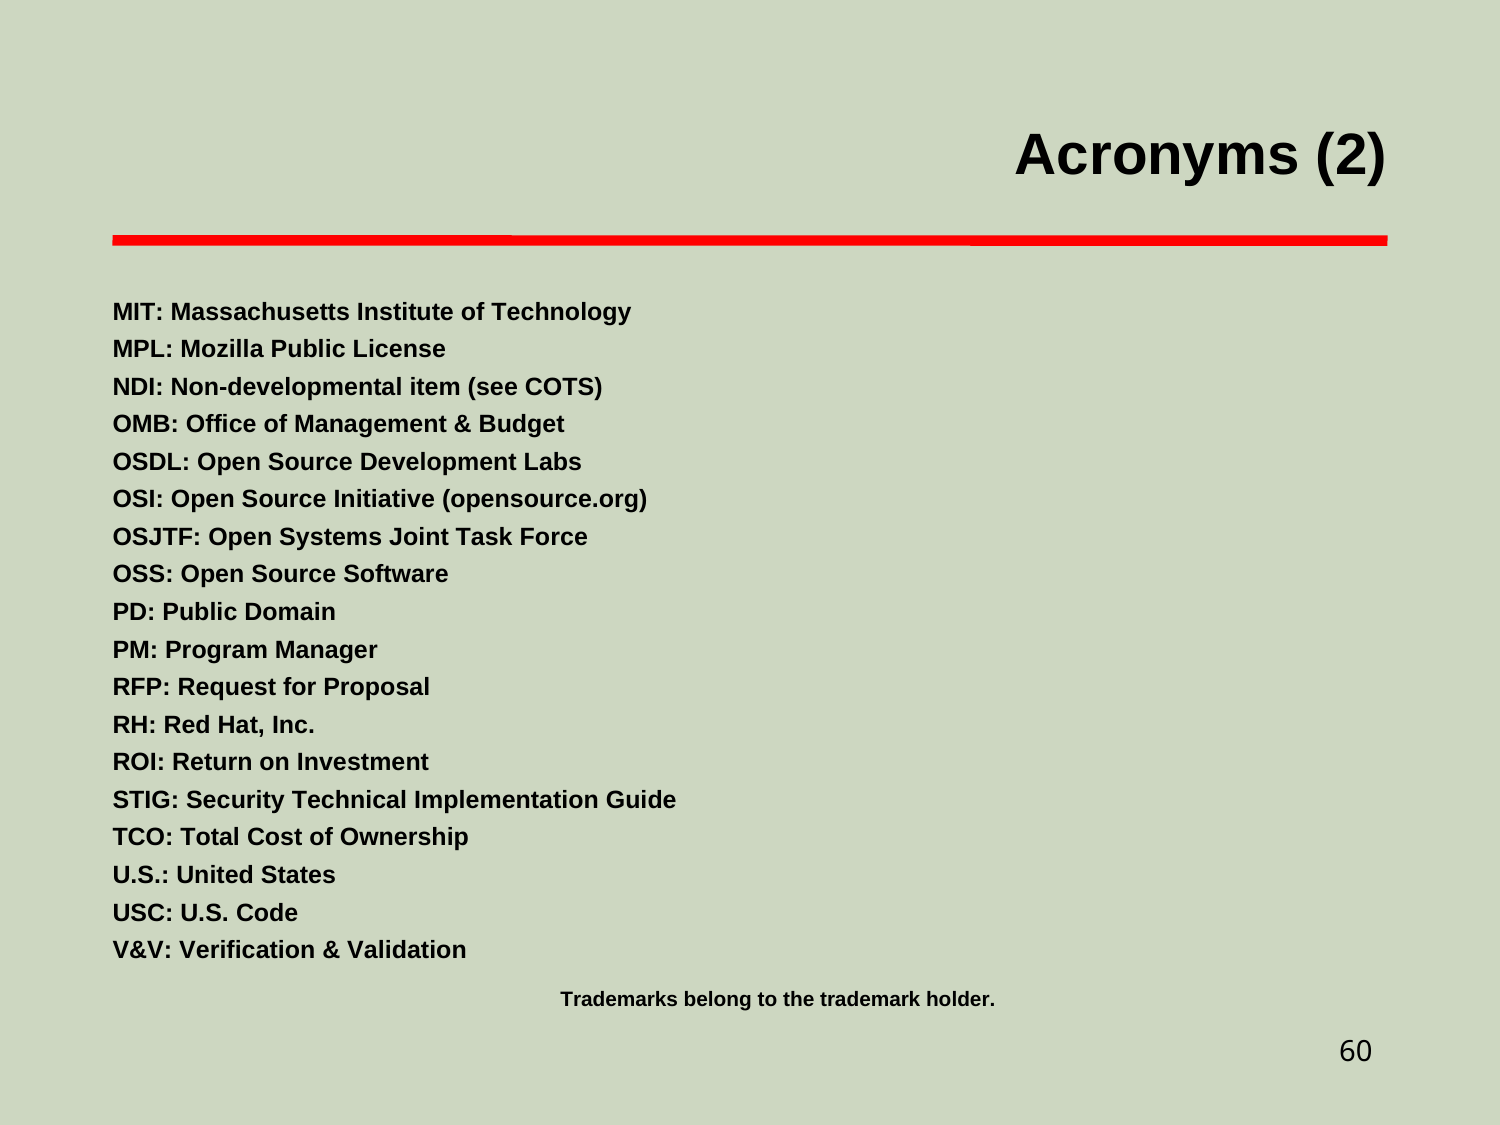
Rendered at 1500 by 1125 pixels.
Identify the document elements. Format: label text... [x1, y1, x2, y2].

title Acronyms (2)‏ [337, 93, 1388, 217]
list MIT: Massachusetts Institute of Technology MPL: Mozilla Public License NDI: Non-developmental item (see COTS) OMB: Office of Management & Budget OSDL: Open Source Development Labs OSI: Open Source Initiative (opensource.org) OSJTF: Open Systems Joint Task Force OSS: Open Source Software PD: Public Domain PM: Program Manager RFP: Request for Proposal RH: Red Hat, Inc. ROI: Return on Investment STIG: Security Technical Implementation Guide TCO: Total Cost of Ownership U.S.: United States USC: U.S. Code V&V: Verification & Validation Trademarks belong to the trademark holder. [112, 299, 1388, 1084]
